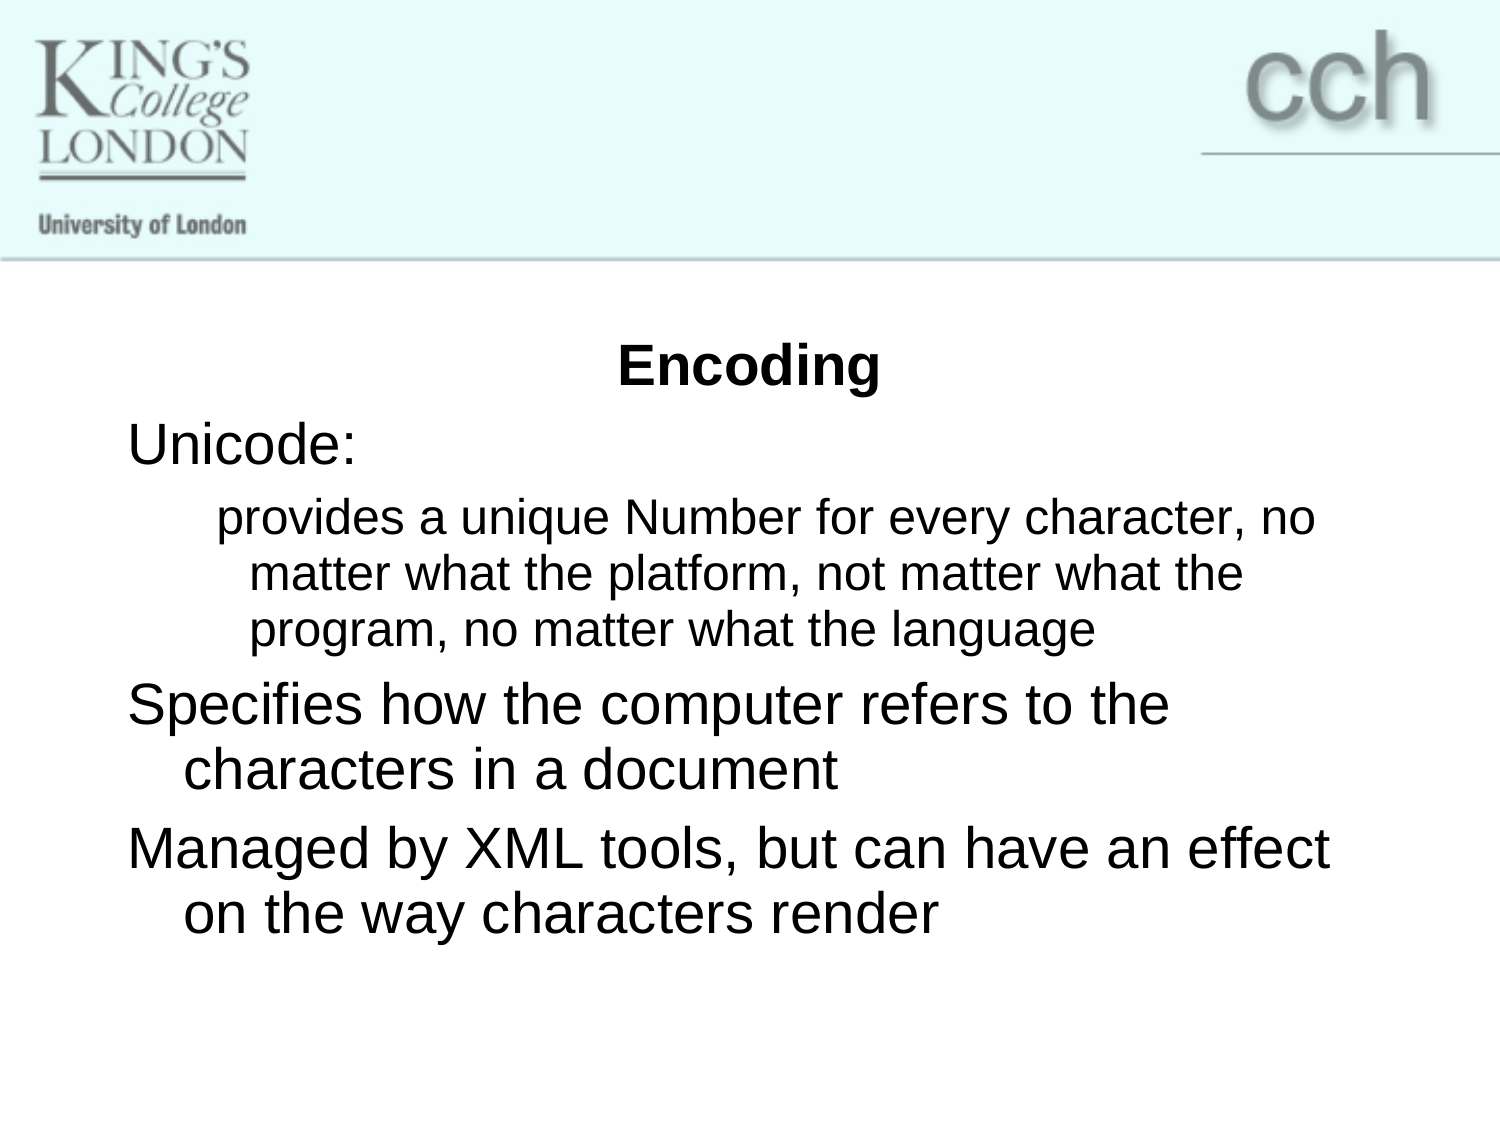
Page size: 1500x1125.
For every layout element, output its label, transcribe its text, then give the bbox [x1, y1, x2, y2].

picture [0, 0, 1500, 1125]
list Encoding Unicode: provides a unique Number for every character, no matter what the platform, not matter what the program, no matter what the language Specifies how the computer refers to the characters in a document Managed by XML tools, but can have an effect on the way characters render [112, 324, 1388, 1001]
